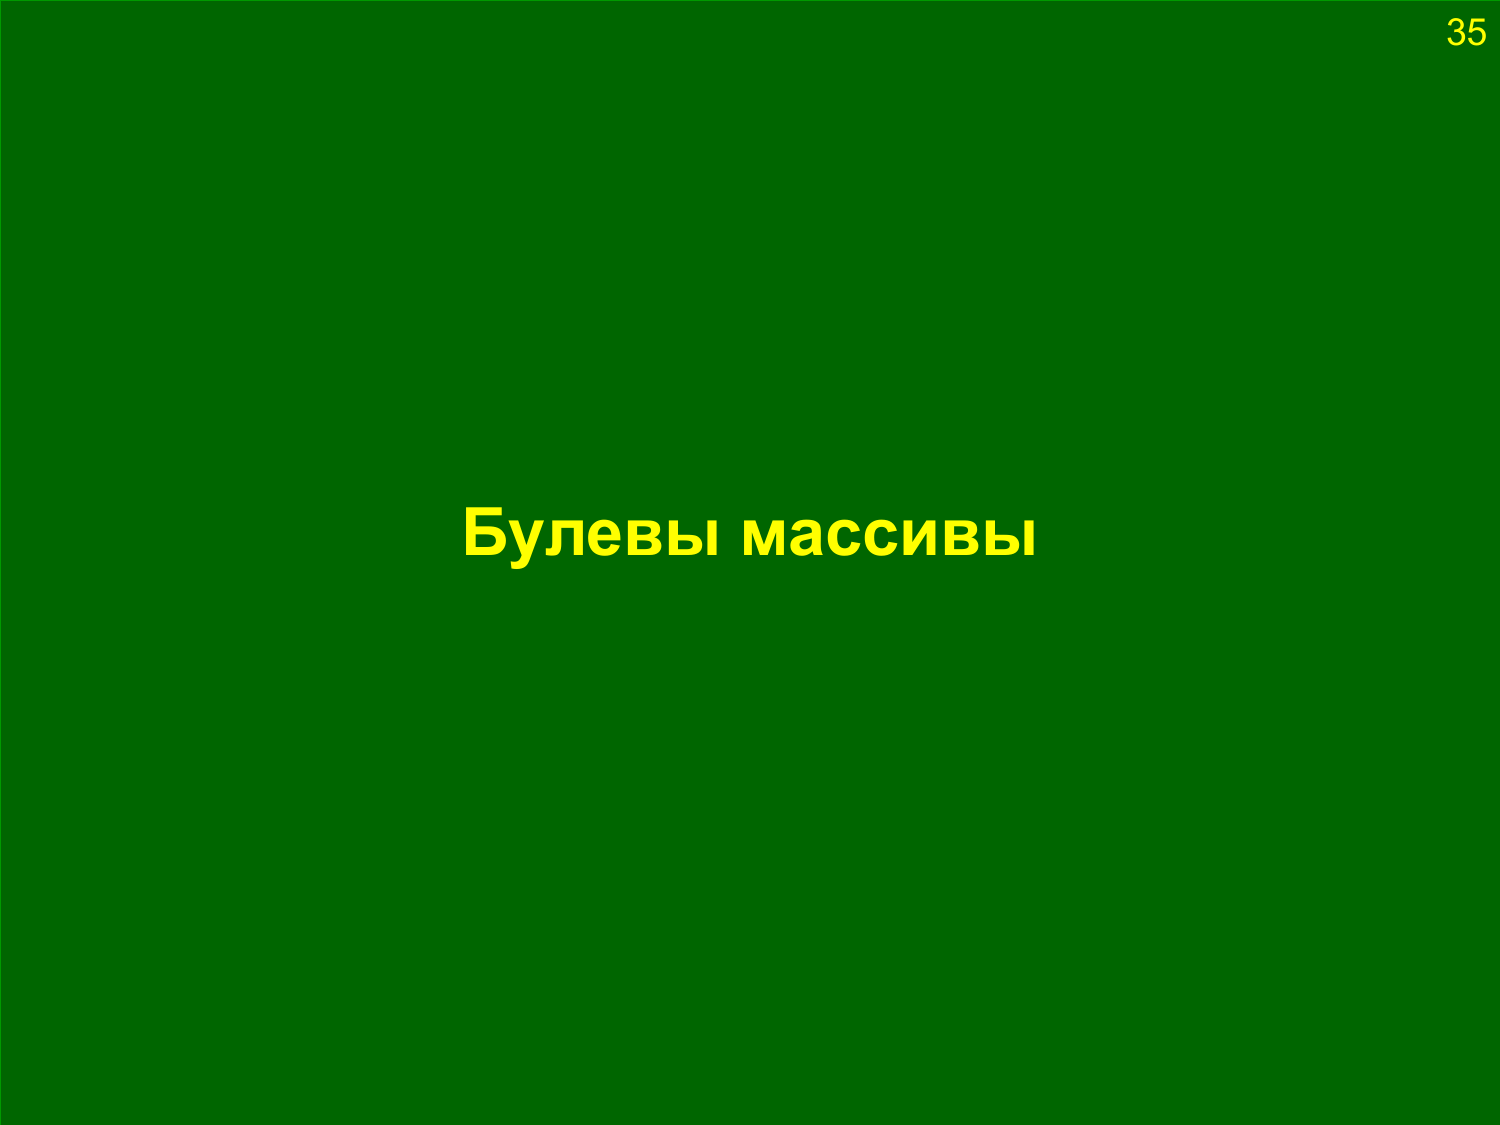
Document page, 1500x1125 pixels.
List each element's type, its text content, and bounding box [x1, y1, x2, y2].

title Булевы массивы [75, 419, 1426, 645]
